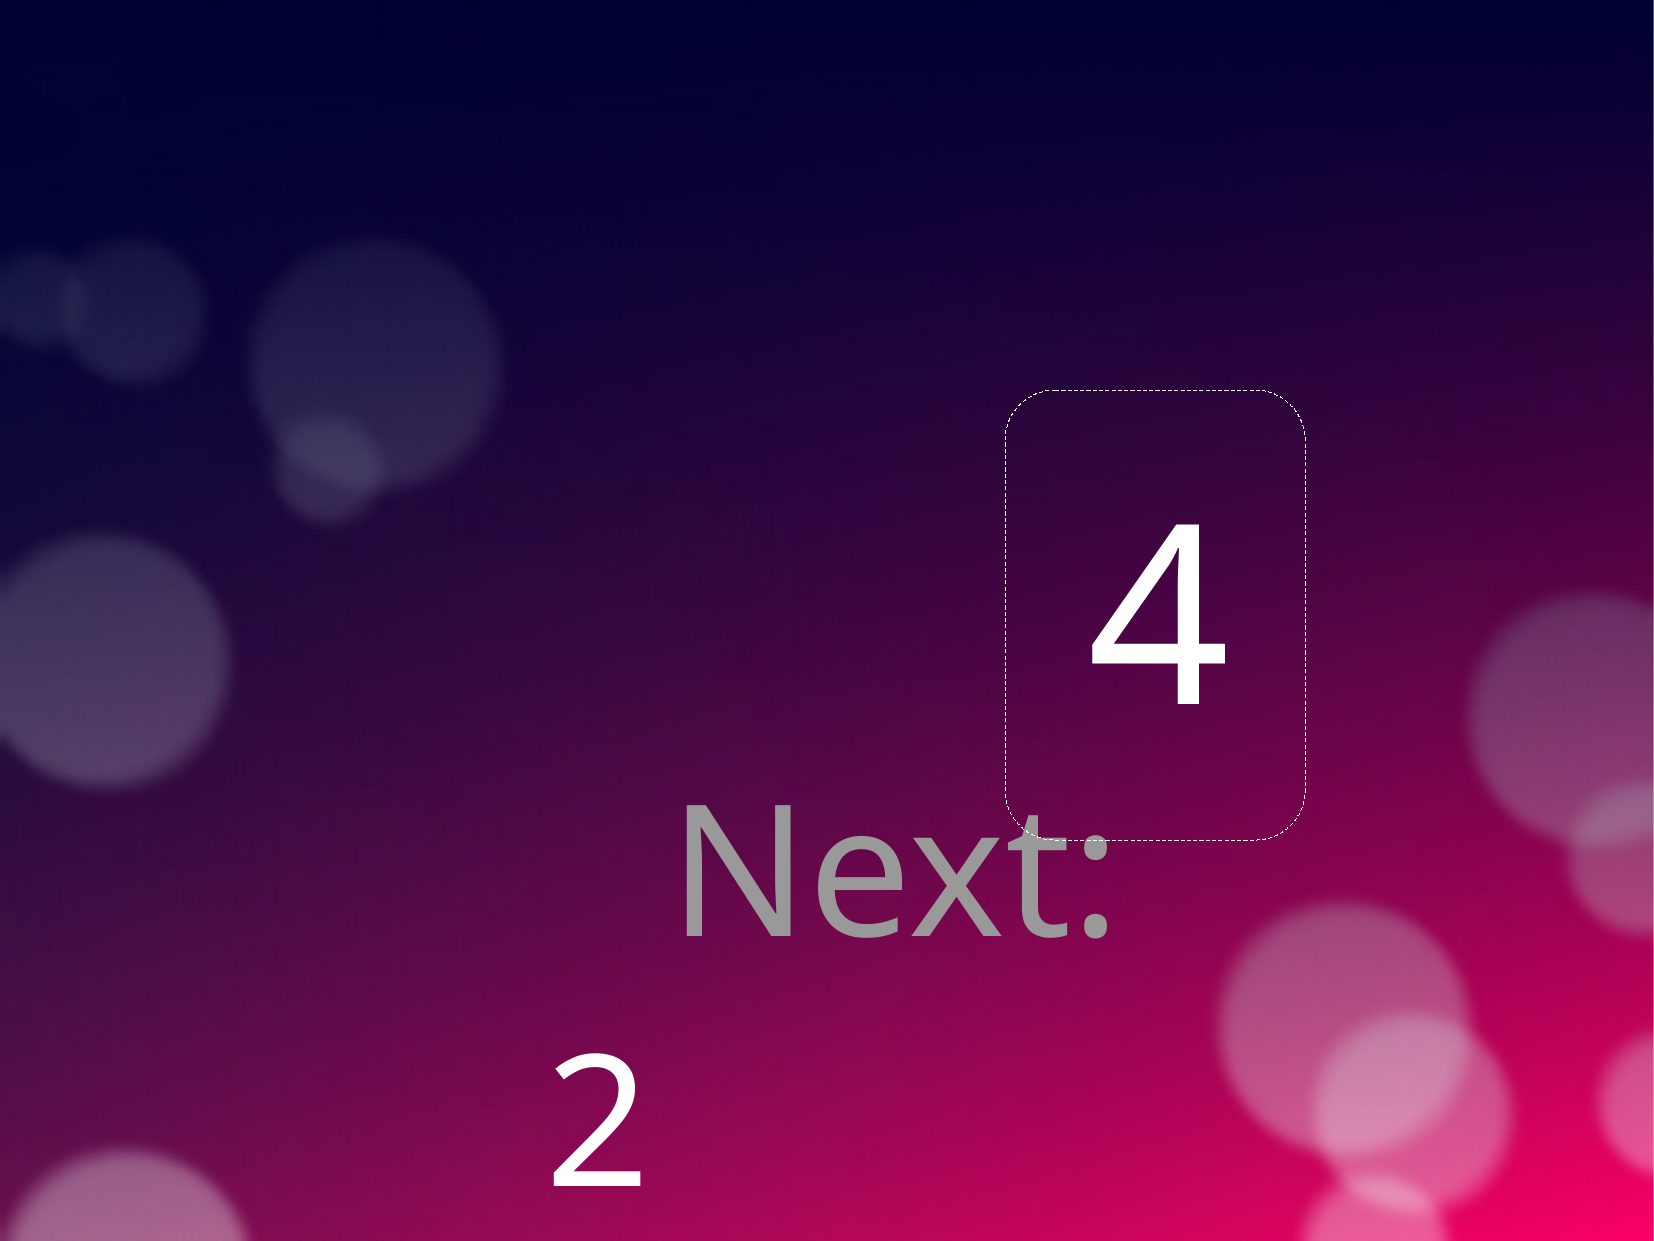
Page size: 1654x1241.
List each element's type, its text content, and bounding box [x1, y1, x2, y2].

picture [0, 0, 1654, 1241]
title Next: 2 [510, 840, 1246, 1141]
title 4 [870, 360, 1246, 856]
